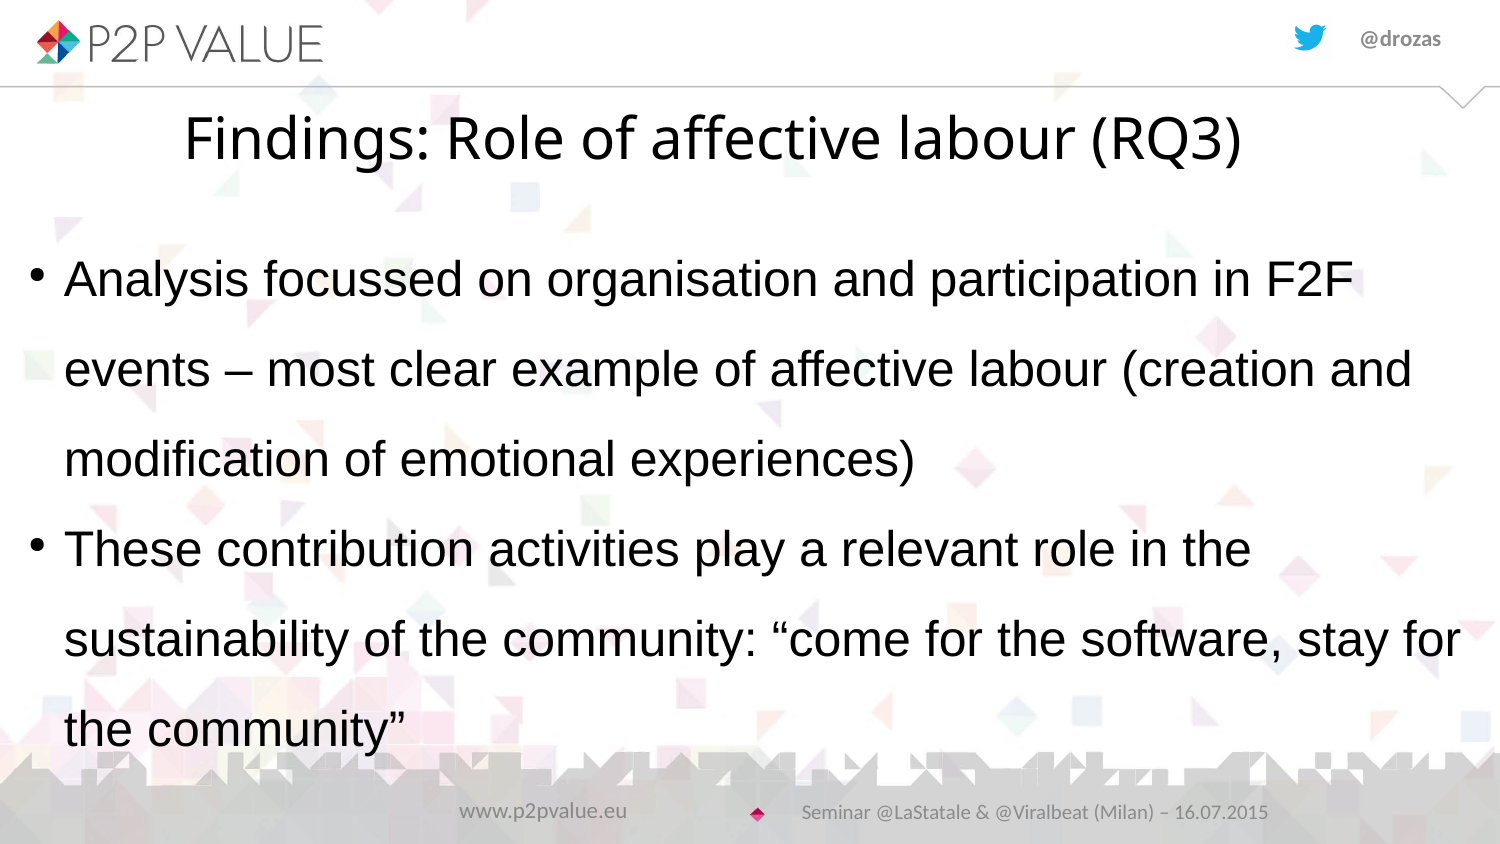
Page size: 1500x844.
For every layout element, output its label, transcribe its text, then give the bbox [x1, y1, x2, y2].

text_box Seminar @LaStatale & @Viralbeat (Milan) – 16.07.2015 [788, 788, 1481, 834]
subtitle Analysis focussed on organisation and participation in F2F events – most clear example of affective labour (creation and modification of emotional experiences) These contribution activities play a relevant role in the sustainability of the community: “come for the software, stay for the community” [15, 210, 1496, 766]
picture [0, 0, 1500, 844]
text_box www.p2pvalue.eu [453, 789, 672, 829]
text_box @drozas [1333, 15, 1455, 60]
title Findings: Role of affective labour (RQ3) [60, 92, 1366, 181]
